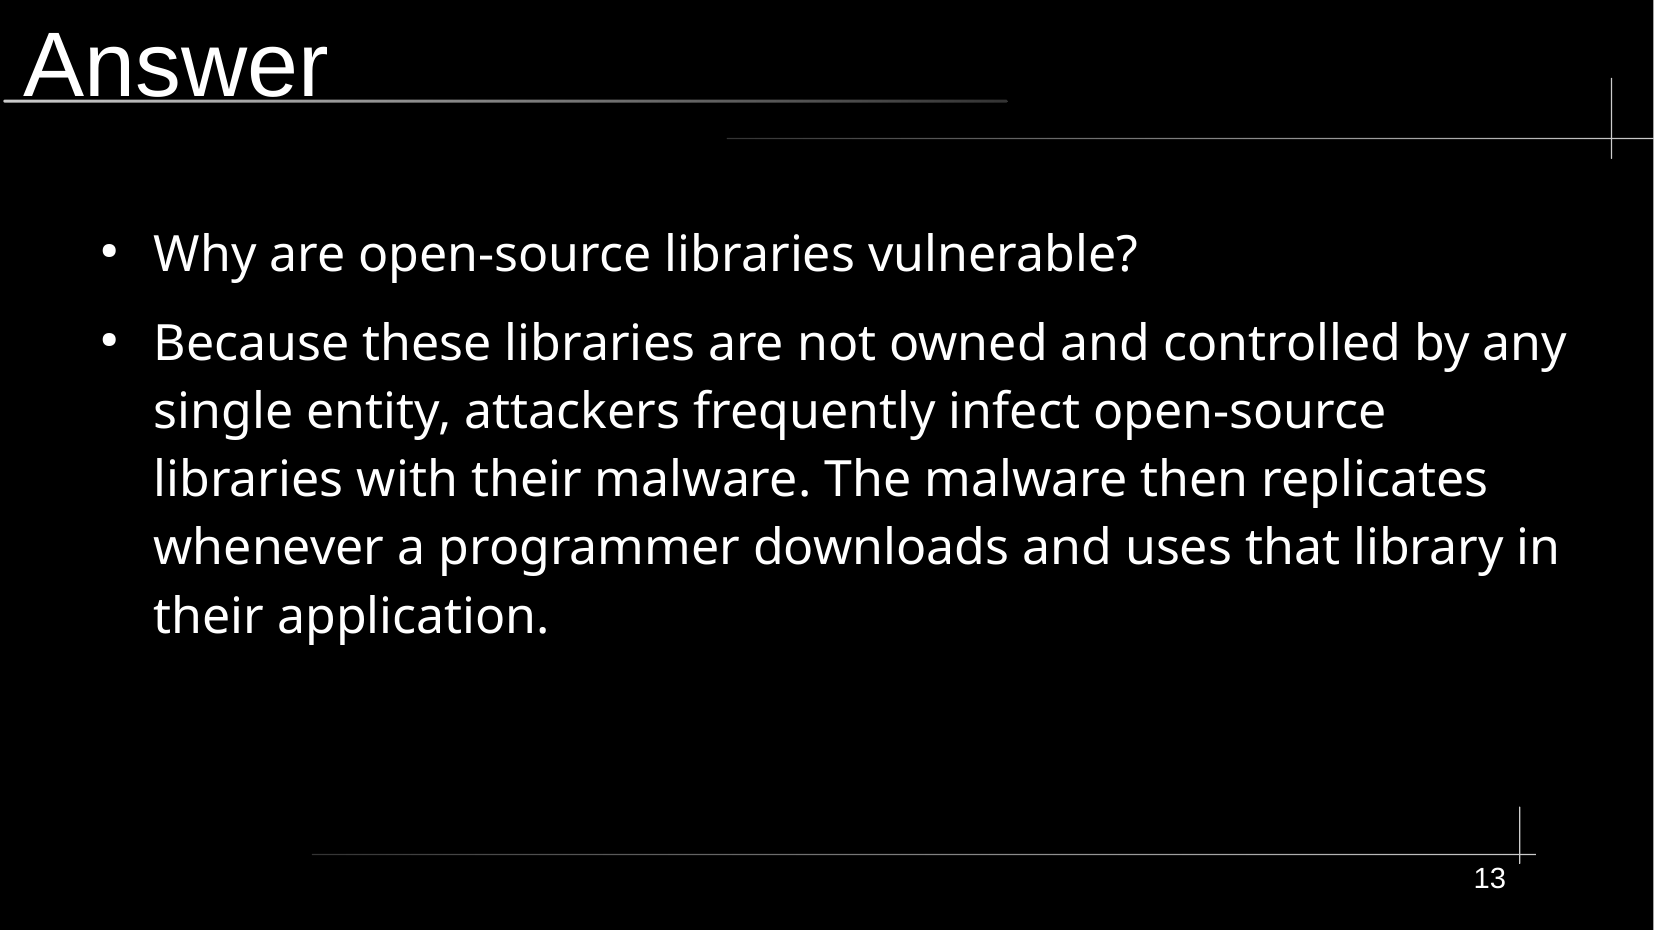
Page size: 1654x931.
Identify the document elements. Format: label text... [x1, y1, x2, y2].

list Why are open-source libraries vulnerable? Because these libraries are not owned and controlled by any single entity, attackers frequently infect open-source libraries with their malware. The malware then replicates whenever a programmer downloads and uses that library in their application. [82, 217, 1571, 758]
title Answer [23, 11, 1589, 119]
